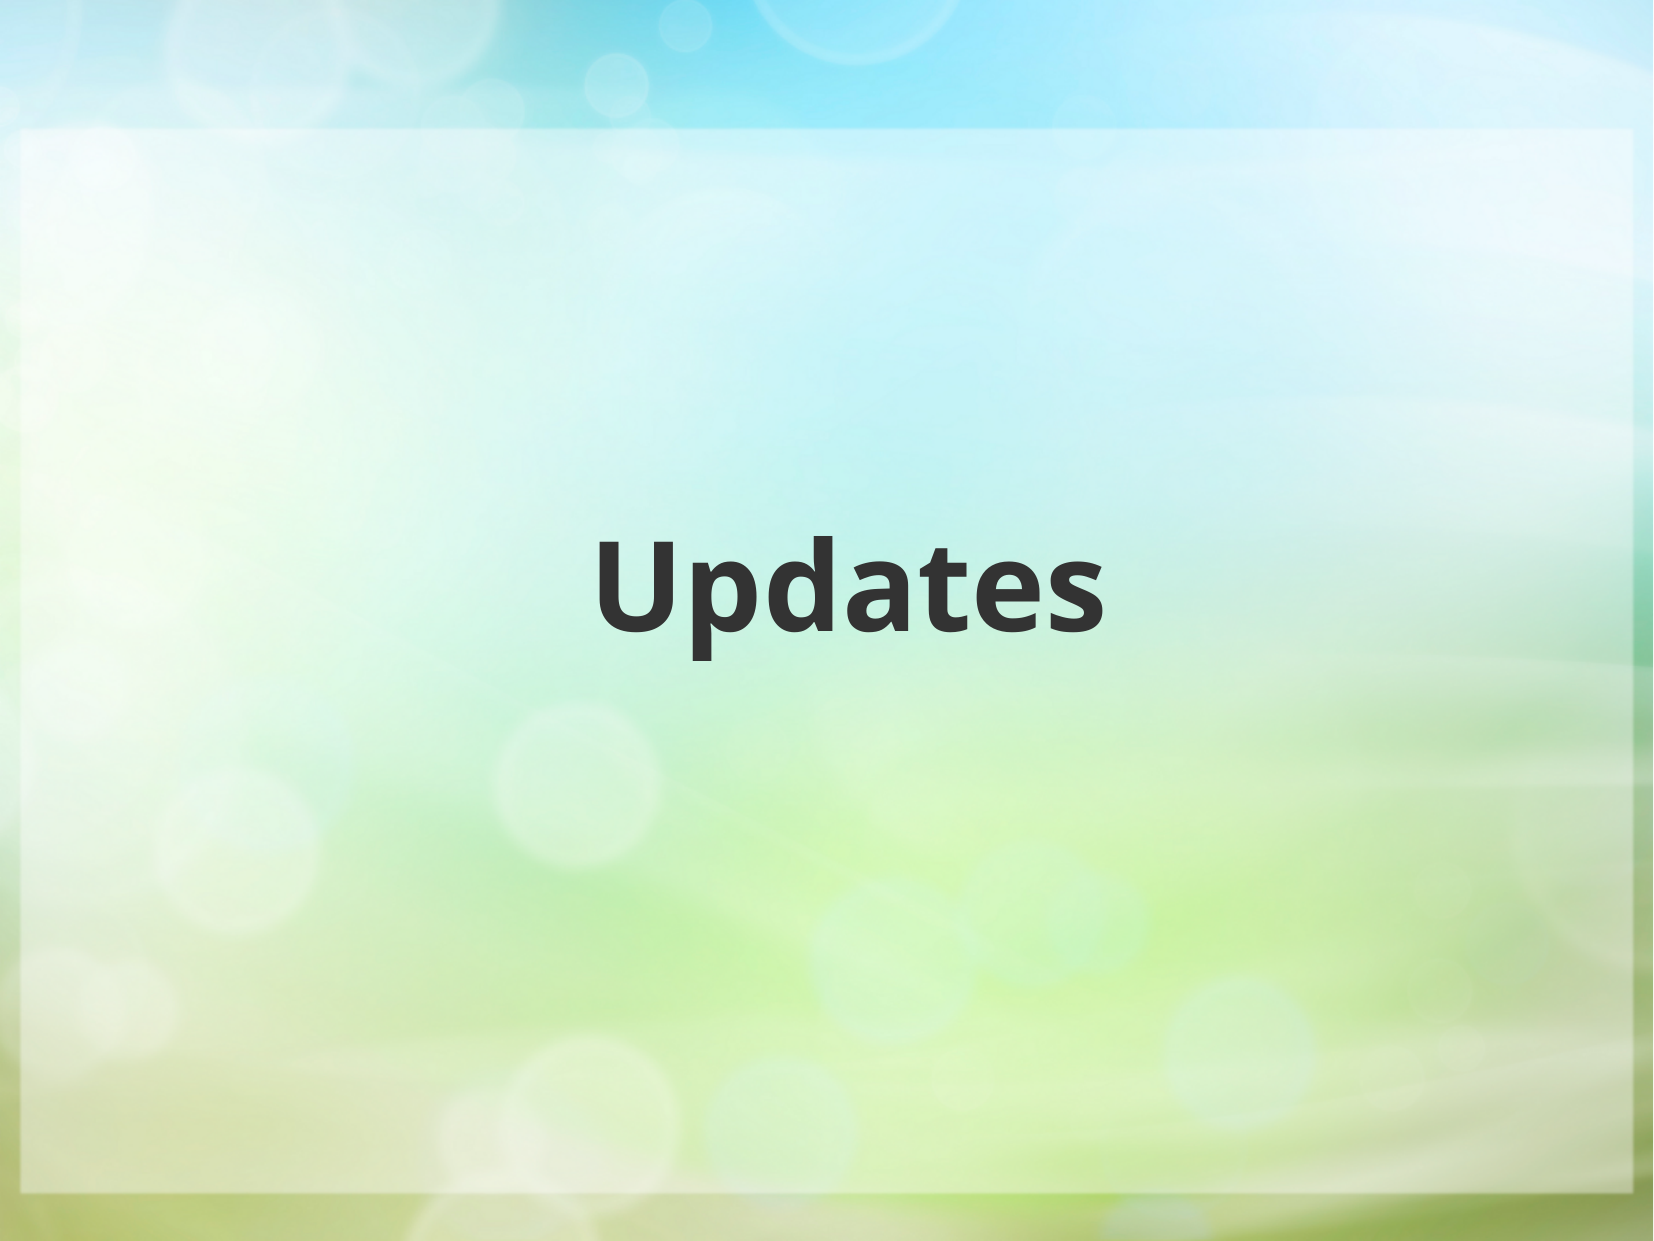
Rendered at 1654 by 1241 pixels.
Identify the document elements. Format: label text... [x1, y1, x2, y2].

picture [0, 0, 1654, 1241]
subtitle Updates [82, 222, 1571, 943]
